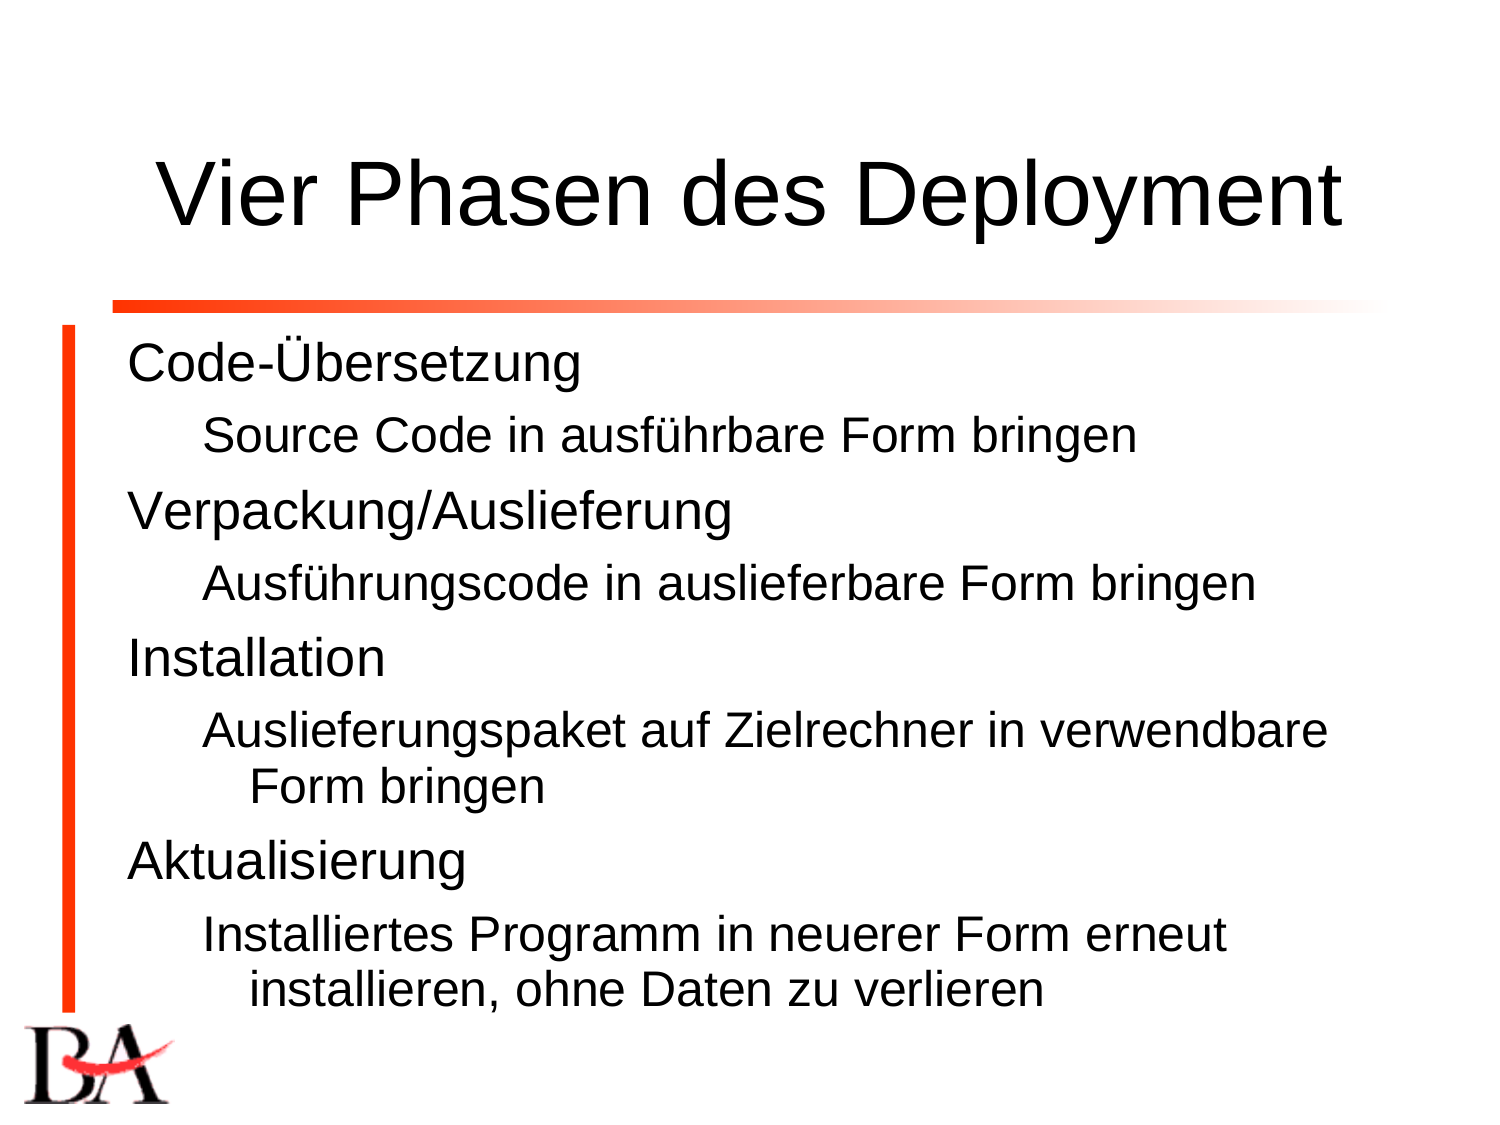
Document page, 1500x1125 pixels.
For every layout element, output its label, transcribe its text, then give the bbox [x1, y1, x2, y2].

list Code-Übersetzung Source Code in ausführbare Form bringen Verpackung/Auslieferung Ausführungscode in auslieferbare Form bringen Installation Auslieferungspaket auf Zielrechner in verwendbare Form bringen Aktualisierung Installiertes Programm in neuerer Form erneut installieren, ohne Daten zu verlieren [112, 324, 1388, 1051]
title Vier Phasen des Deployment [112, 99, 1388, 288]
picture [24, 1024, 175, 1104]
